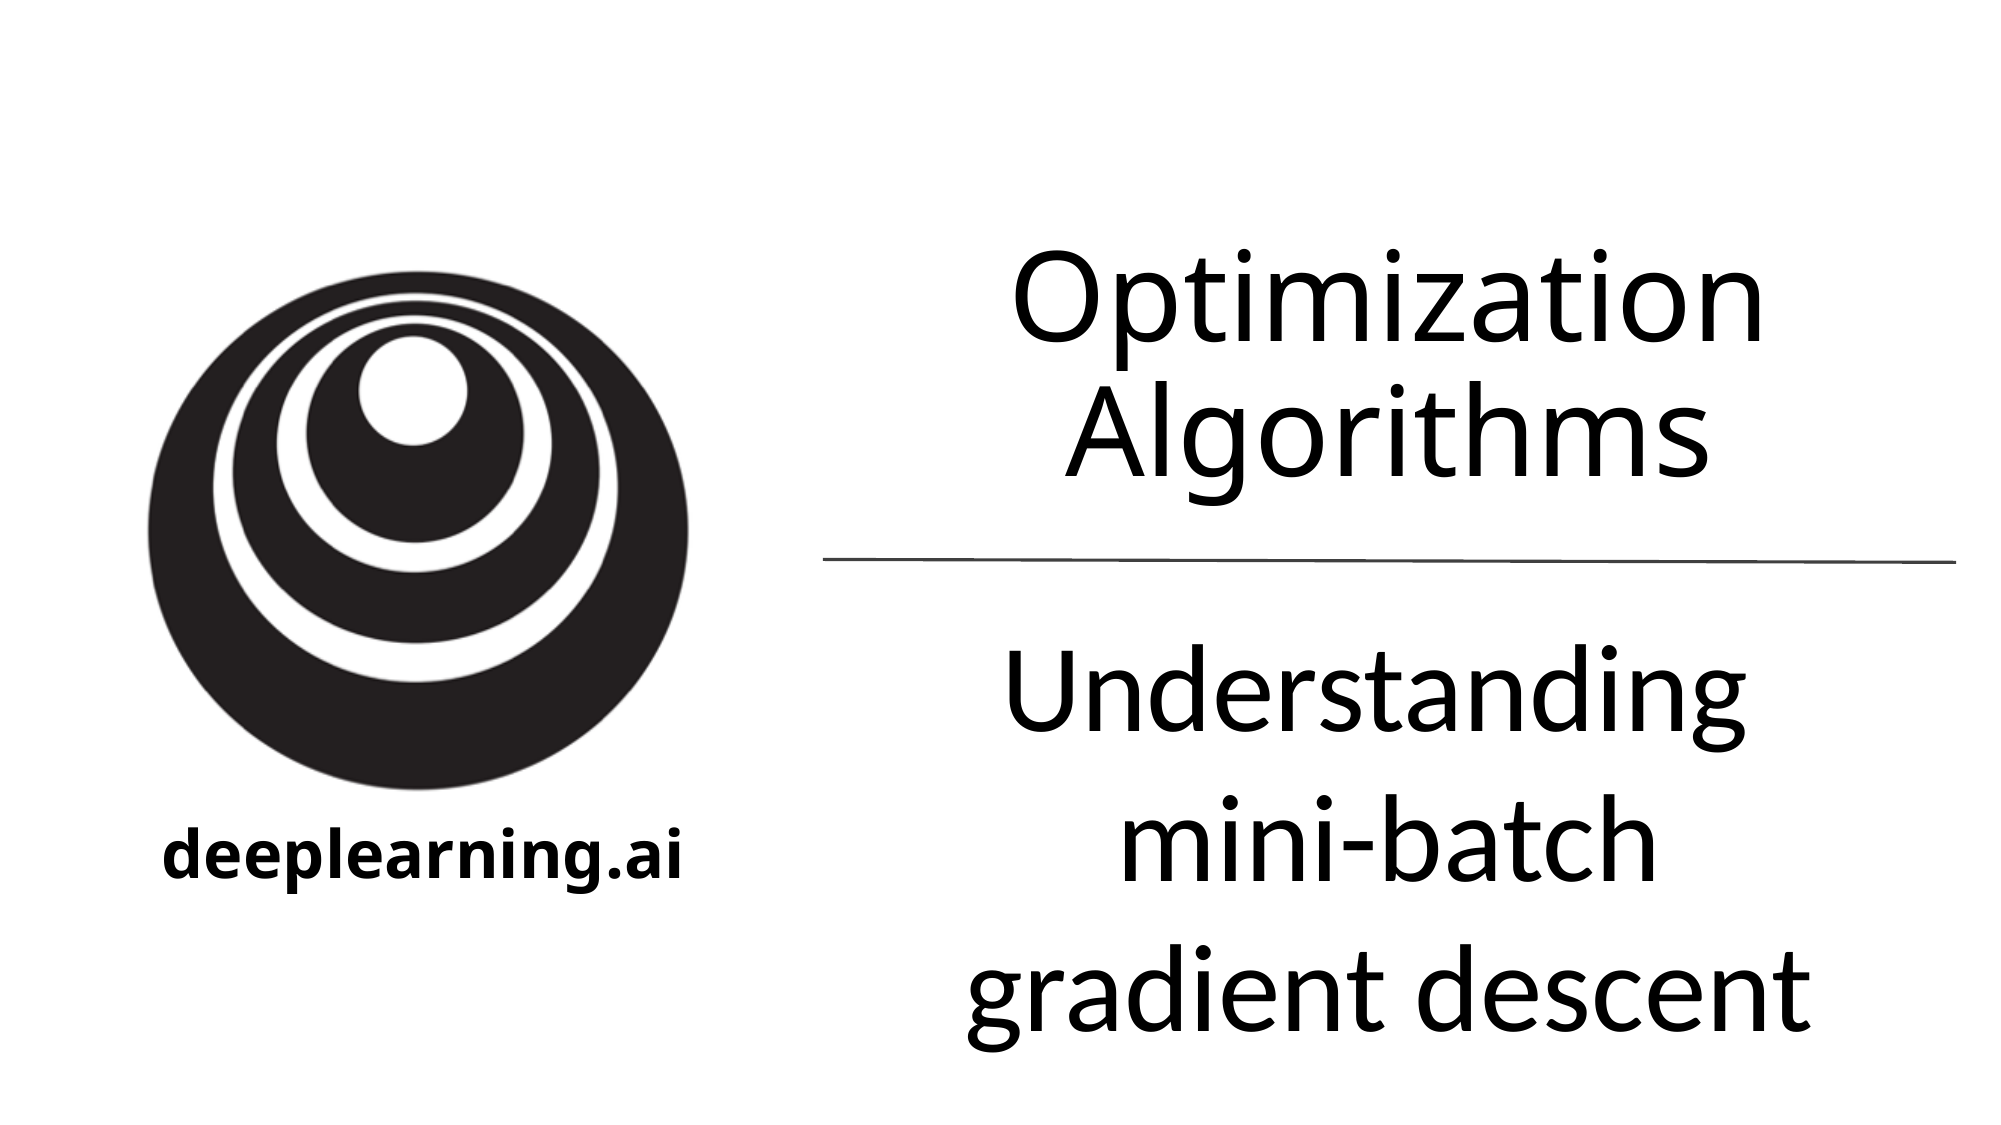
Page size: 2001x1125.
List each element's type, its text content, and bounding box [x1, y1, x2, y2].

text_box deeplearning.ai [56, 768, 790, 901]
text_box Understanding mini-batch gradient descent [778, 599, 2000, 1065]
picture [108, 234, 739, 768]
title Optimization Algorithms [929, 194, 1850, 512]
